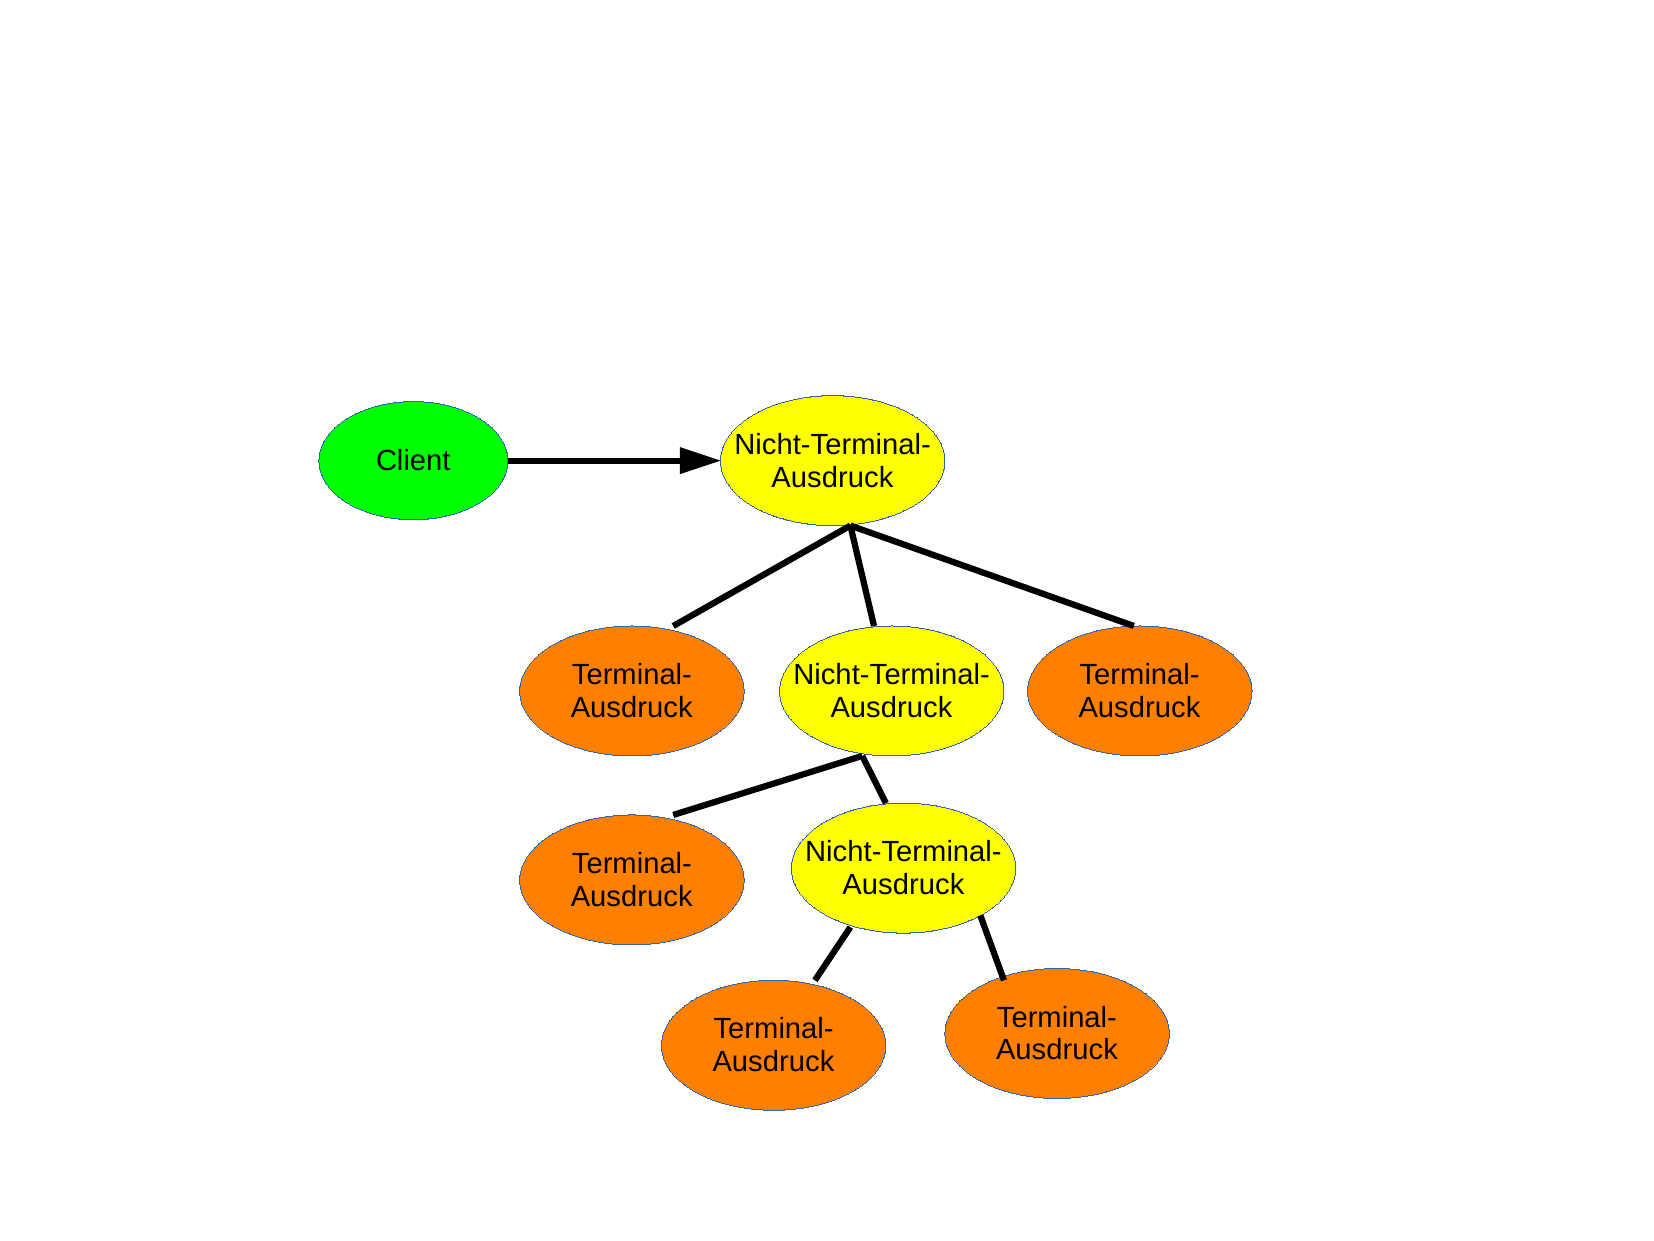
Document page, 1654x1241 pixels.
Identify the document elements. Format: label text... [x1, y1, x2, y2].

text_box Terminal- Ausdruck [519, 814, 745, 945]
text_box Nicht-Terminal- Ausdruck [720, 395, 945, 526]
text_box Terminal- Ausdruck [519, 625, 745, 756]
text_box Terminal- Ausdruck [944, 968, 1170, 1099]
text_box Nicht-Terminal- Ausdruck [779, 625, 1004, 756]
text_box Terminal- Ausdruck [661, 980, 886, 1111]
text_box Nicht-Terminal- Ausdruck [791, 803, 1016, 934]
text_box Client [318, 401, 508, 520]
text_box Terminal- Ausdruck [1027, 625, 1253, 756]
